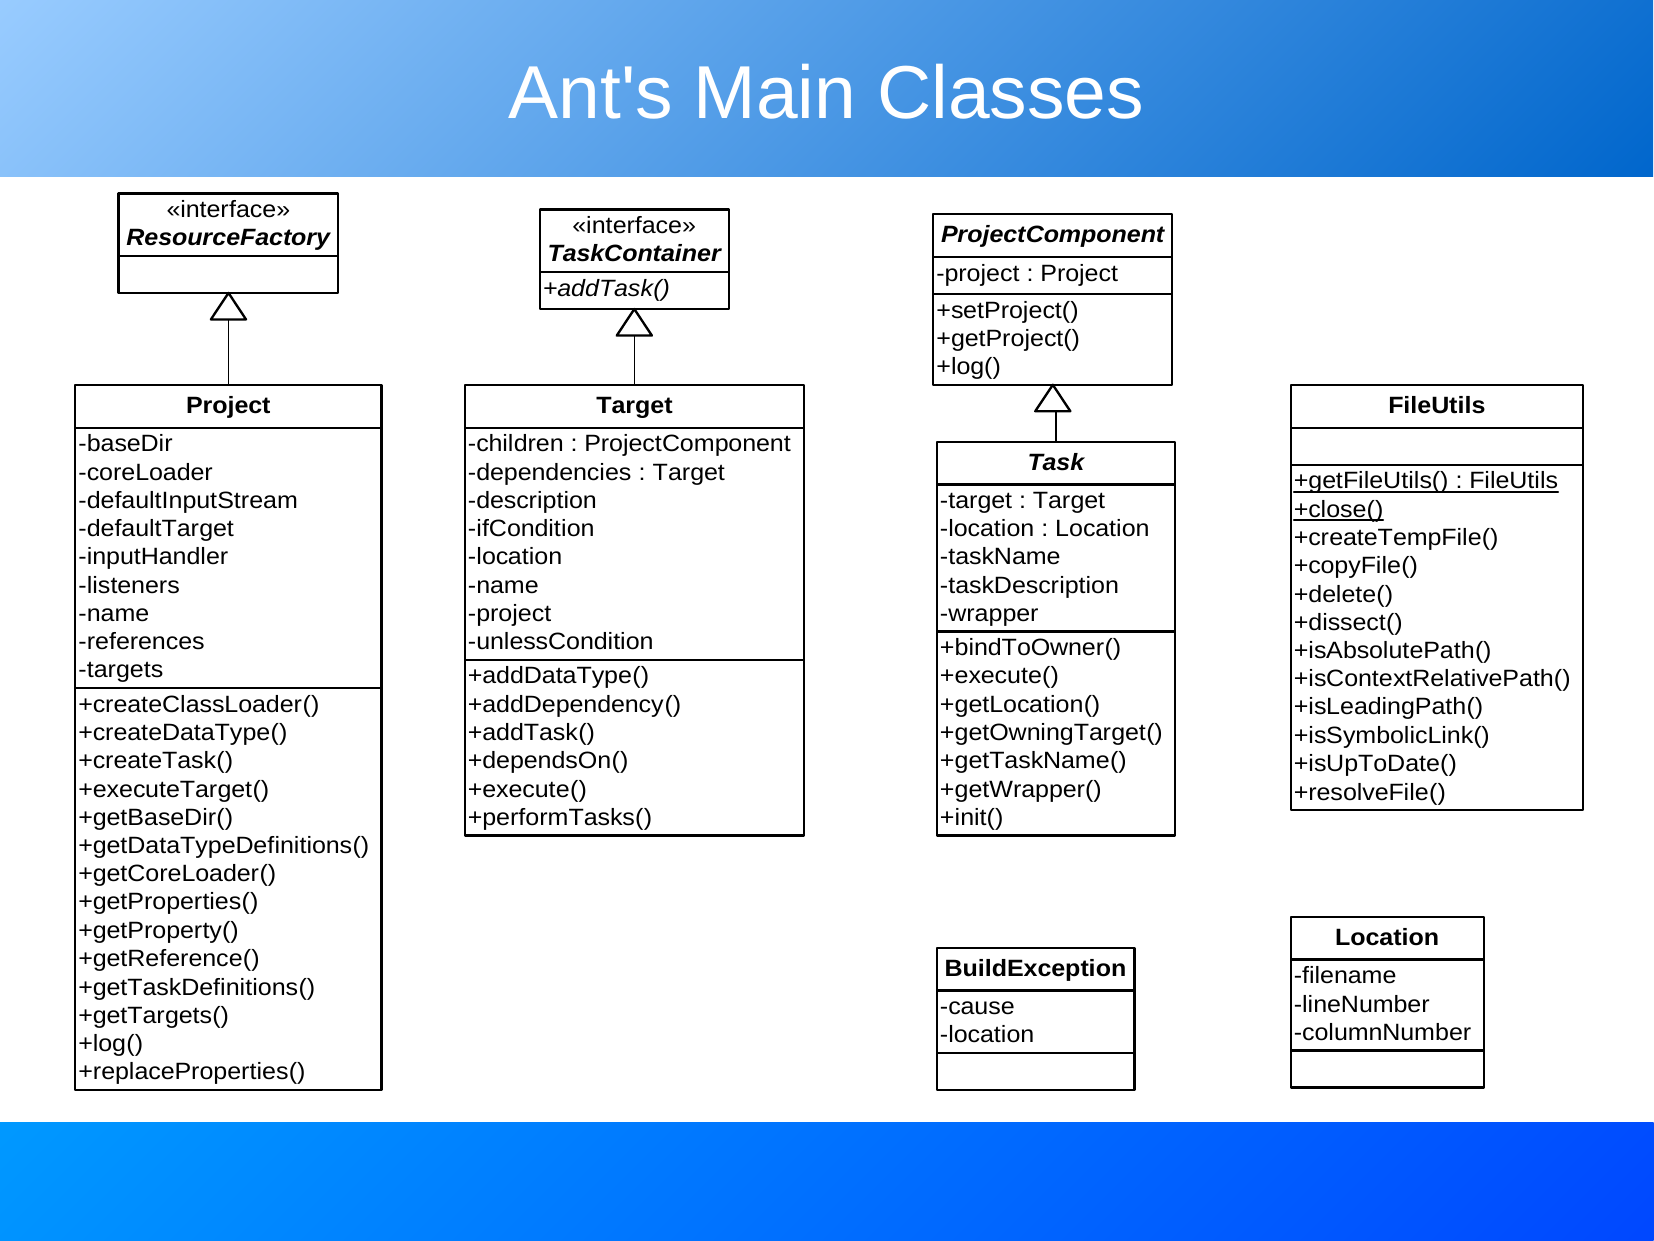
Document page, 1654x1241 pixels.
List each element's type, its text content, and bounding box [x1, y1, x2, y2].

picture [70, 188, 1588, 1095]
title Ant's Main Classes [82, 22, 1571, 163]
